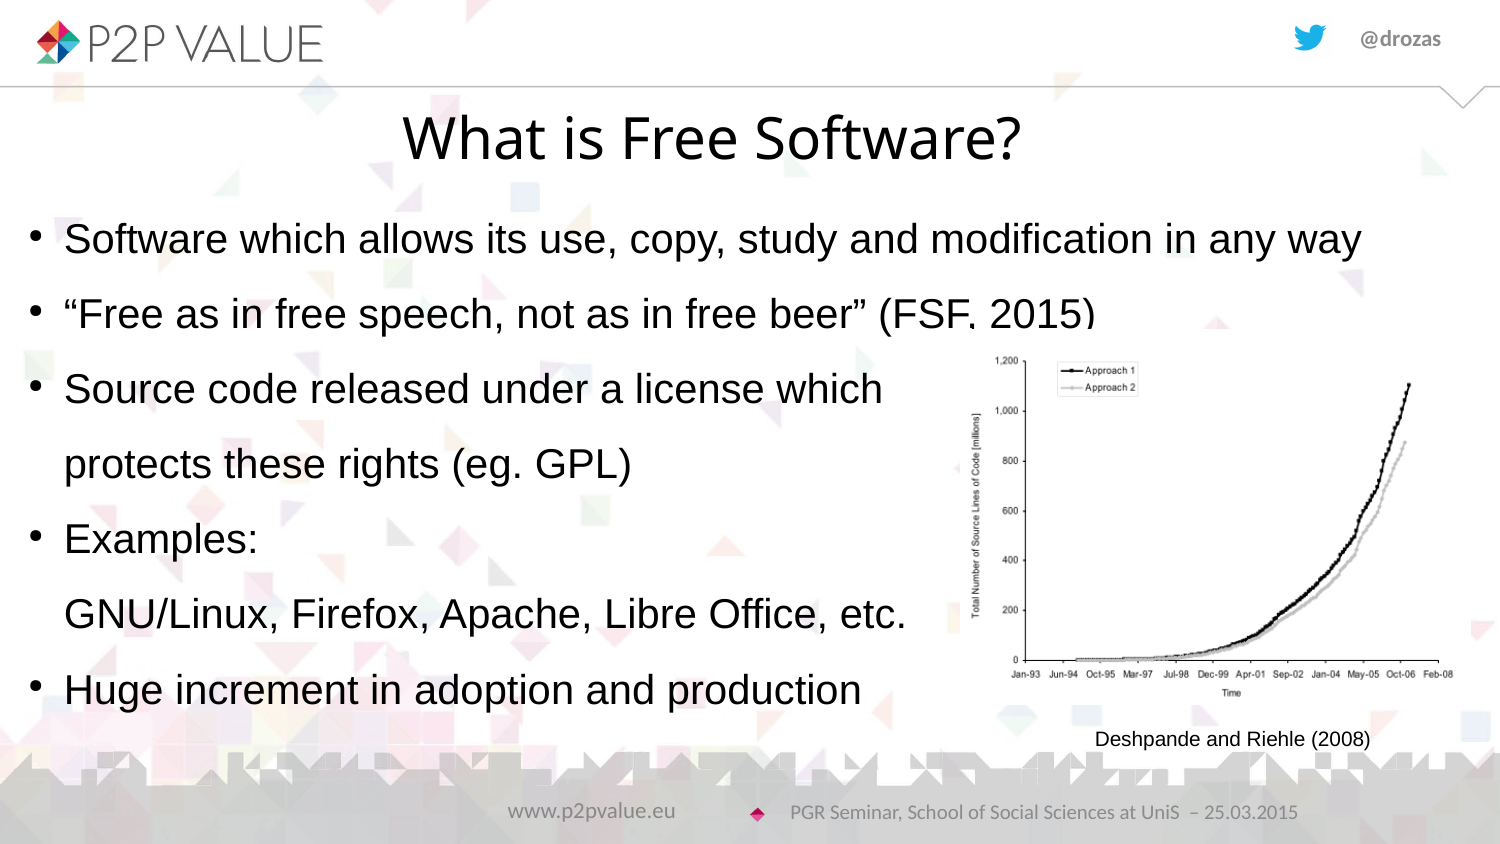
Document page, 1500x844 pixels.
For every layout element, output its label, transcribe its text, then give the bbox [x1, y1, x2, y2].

title What is Free Software? [60, 92, 1366, 180]
text_box www.p2pvalue.eu [501, 789, 720, 829]
picture [0, 0, 1500, 844]
text_box Deshpande and Riehle (2008) [1080, 720, 1441, 789]
text_box PGR Seminar, School of Social Sciences at UniS – 25.03.2015 [777, 788, 1470, 834]
text_box @drozas [1333, 15, 1455, 60]
subtitle Software which allows its use, copy, study and modification in any way “Free as in free speech, not as in free beer” (FSF, 2015) Source code released under a license which protects these rights (eg. GPL) Examples: GNU/Linux, Firefox, Apache, Libre Office, etc. Huge increment in adoption and production [15, 180, 1496, 826]
